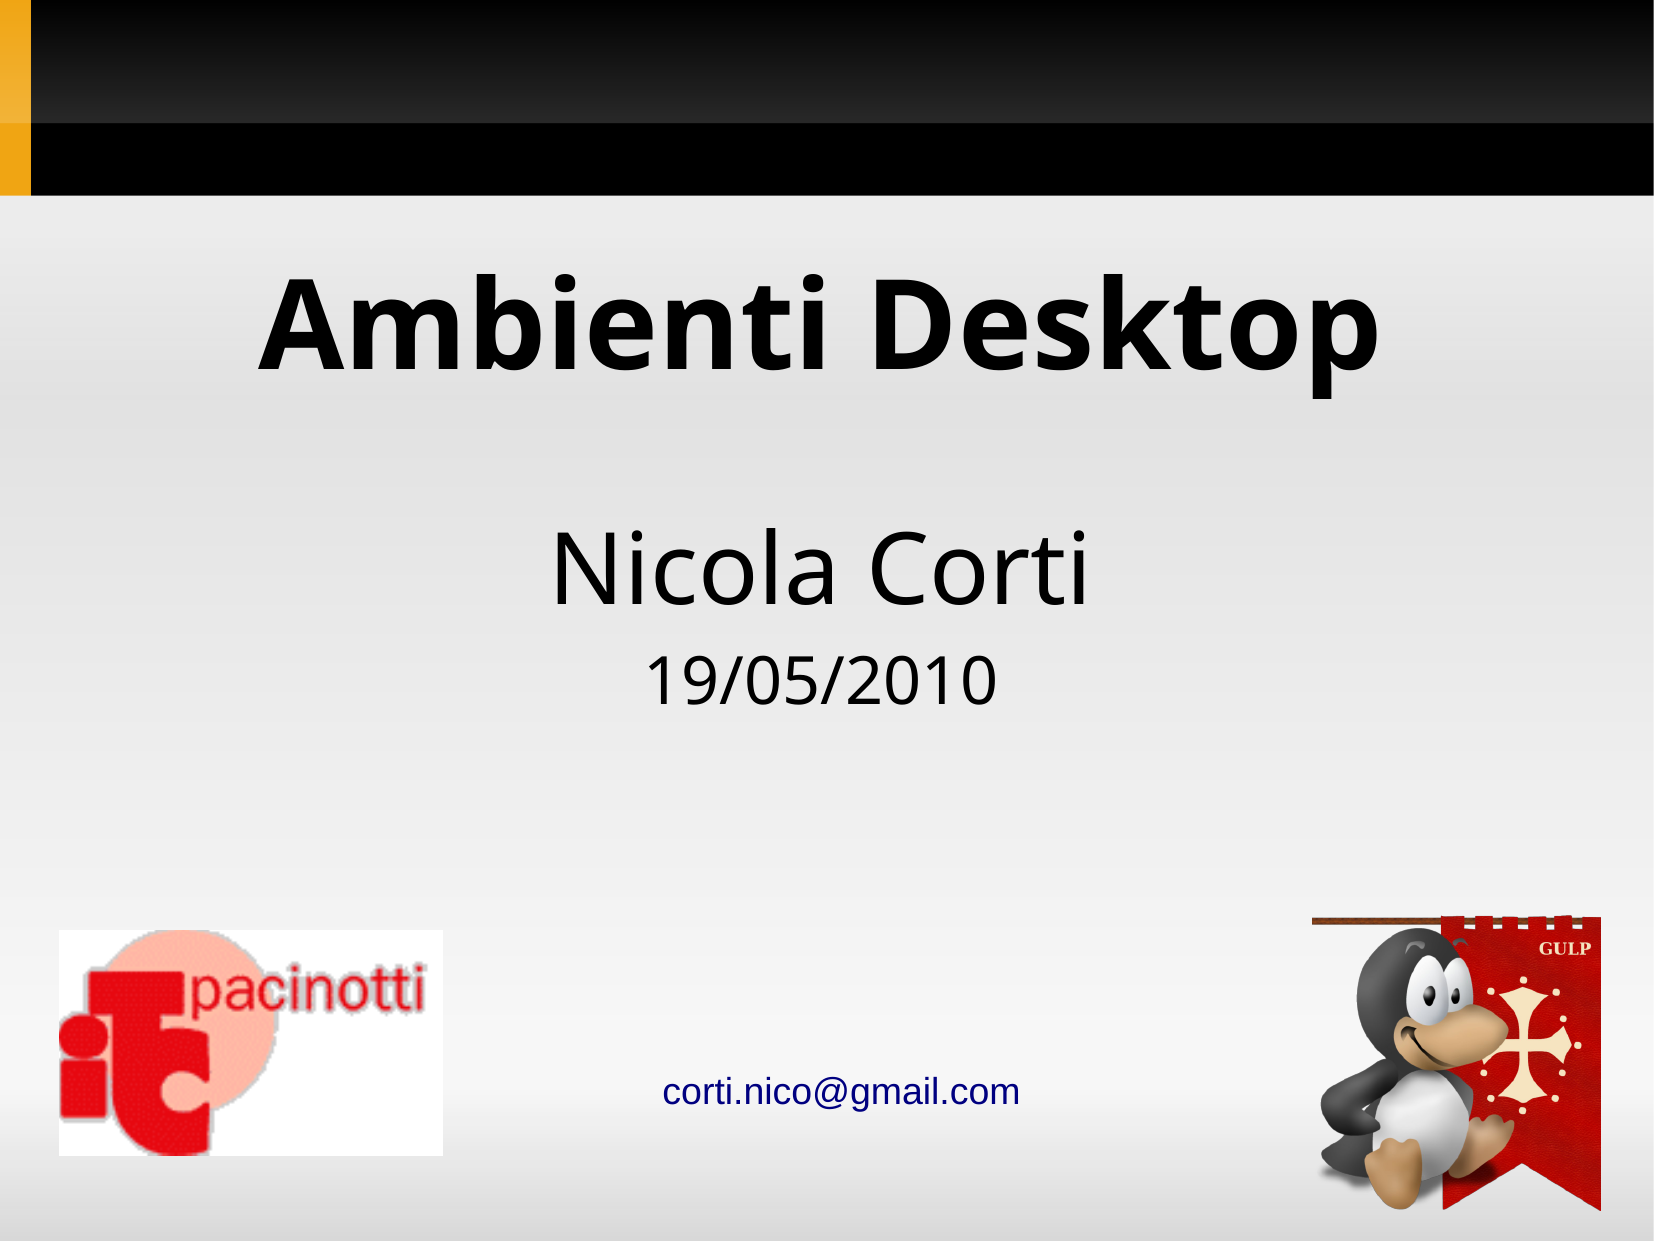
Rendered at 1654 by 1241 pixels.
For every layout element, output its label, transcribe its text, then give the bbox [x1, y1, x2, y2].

picture [0, 0, 1654, 1241]
subtitle Ambienti Desktop Nicola Corti 19/05/2010 [76, 0, 1565, 1109]
text_box corti.nico@gmail.com [561, 1062, 1123, 1120]
